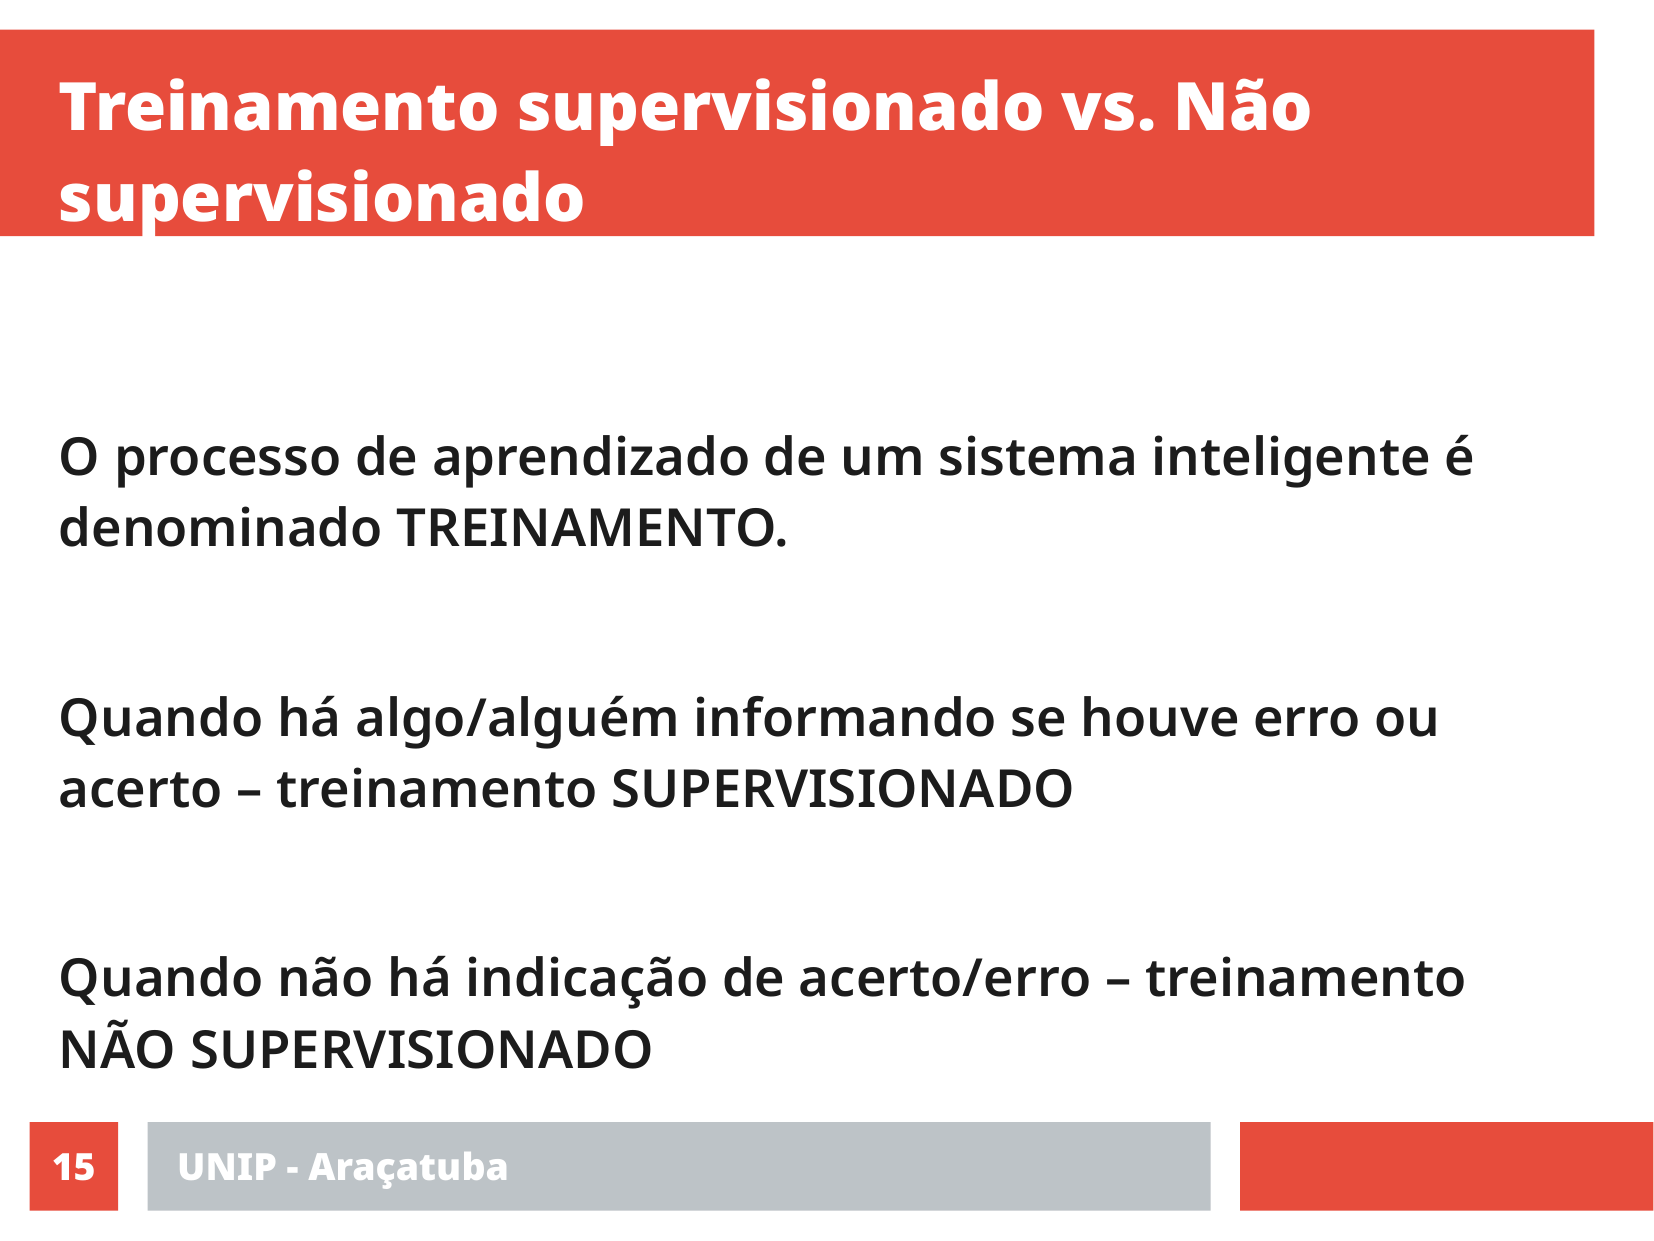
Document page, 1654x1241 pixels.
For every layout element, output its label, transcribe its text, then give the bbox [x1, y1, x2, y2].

list O processo de aprendizado de um sistema inteligente é denominado TREINAMENTO. Quando há algo/alguém informando se houve erro ou acerto – treinamento SUPERVISIONADO Quando não há indicação de acerto/erro – treinamento NÃO SUPERVISIONADO [59, 324, 1565, 1093]
title Treinamento supervisionado vs. Não supervisionado [59, 59, 1595, 207]
